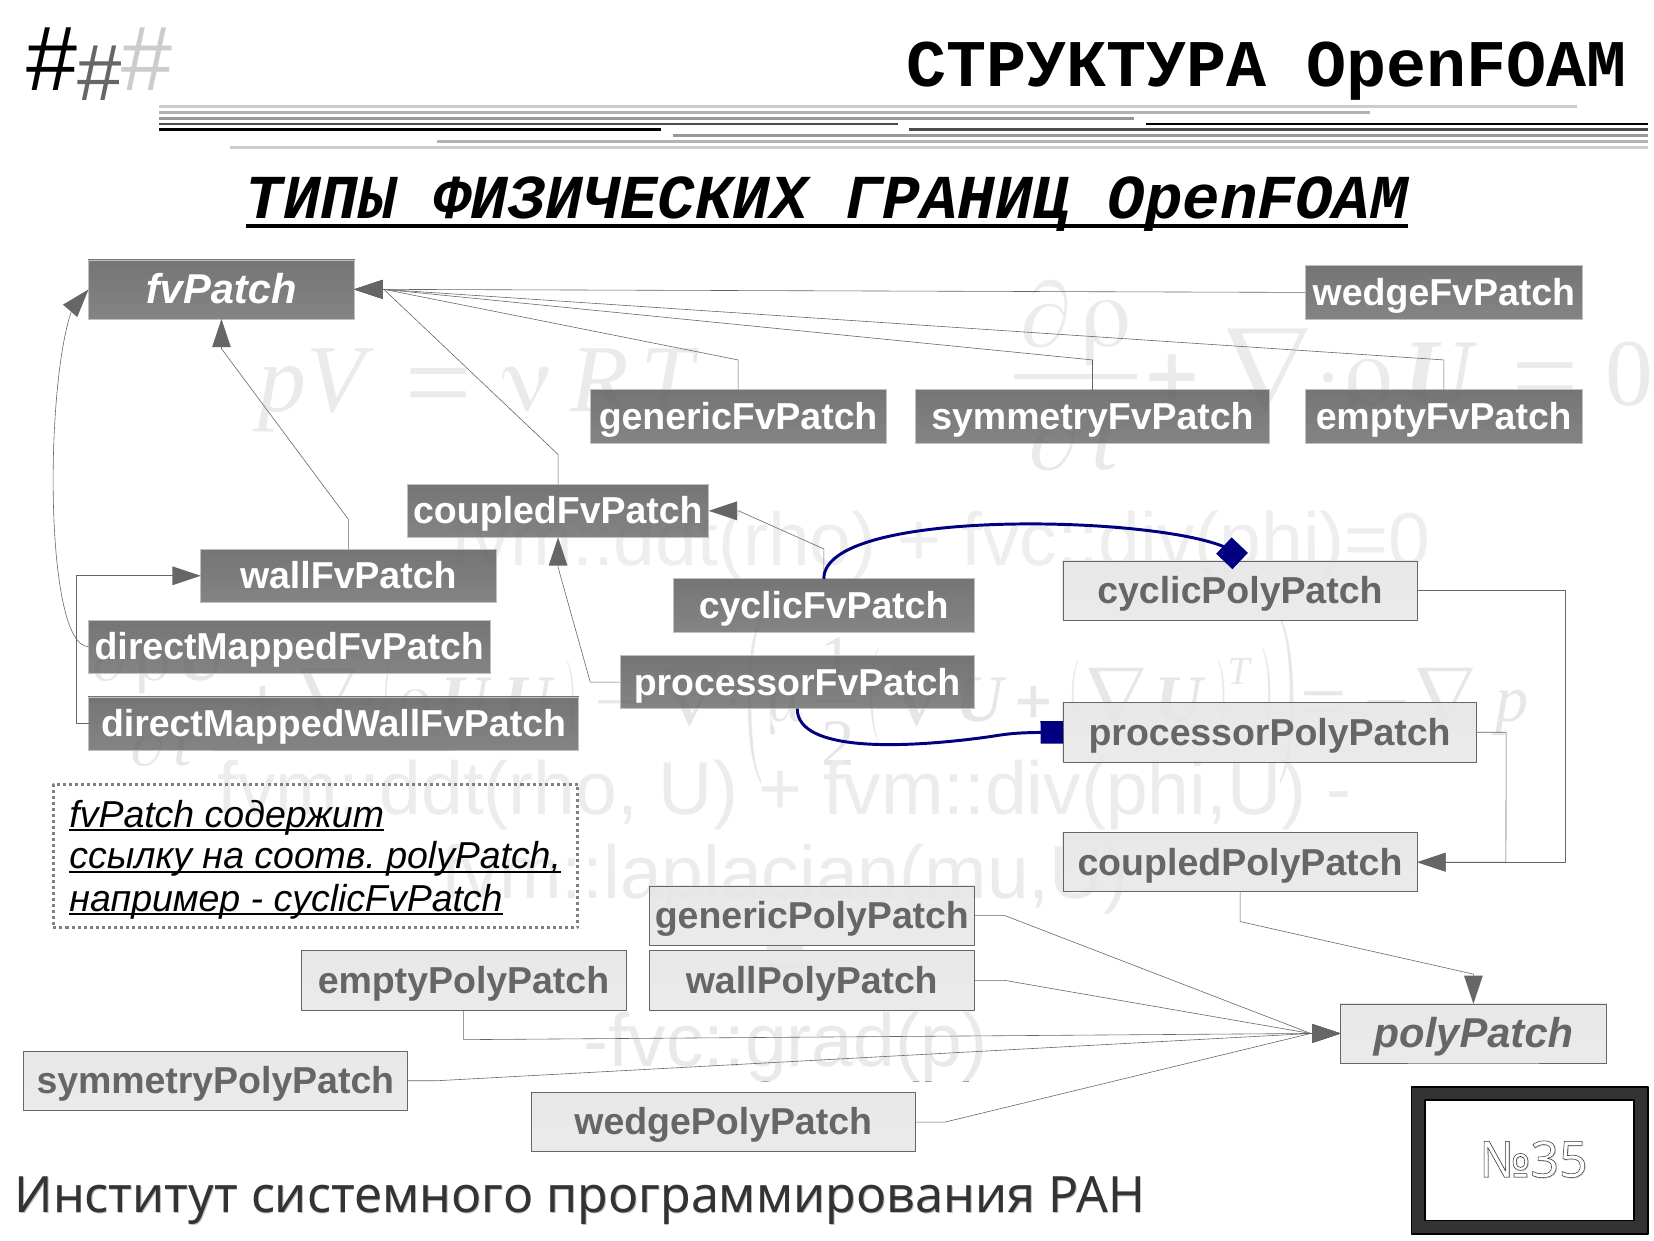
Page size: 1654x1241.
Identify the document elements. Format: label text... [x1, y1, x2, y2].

text_box genericFvPatch [590, 389, 886, 443]
text_box directMappedWallFvPatch [88, 696, 579, 751]
text_box processorPolyPatch [1062, 702, 1477, 762]
text_box symmetryFvPatch [915, 389, 1270, 443]
text_box fvPatch содержит ссылку на соотв. polyPatch, например - cyclicFvPatch [53, 784, 578, 928]
text_box genericPolyPatch [649, 885, 975, 945]
text_box coupledFvPatch [407, 484, 709, 538]
text_box processorFvPatch [620, 655, 975, 709]
text_box wallPolyPatch [649, 950, 975, 1010]
text_box cyclicFvPatch [673, 578, 975, 632]
text_box cyclicPolyPatch [1062, 561, 1418, 621]
text_box symmetryPolyPatch [23, 1051, 408, 1111]
text_box wedgeFvPatch [1305, 265, 1583, 319]
text_box emptyPolyPatch [301, 950, 626, 1010]
title ТИПЫ ФИЗИЧЕСКИХ ГРАНИЦ OpenFOAM [0, 147, 1654, 257]
text_box wedgePolyPatch [531, 1092, 916, 1152]
text_box emptyFvPatch [1305, 389, 1583, 443]
text_box coupledPolyPatch [1062, 832, 1418, 892]
text_box wallFvPatch [200, 549, 497, 603]
text_box directMappedFvPatch [88, 620, 491, 674]
text_box fvPatch [88, 259, 355, 319]
text_box polyPatch [1340, 1003, 1607, 1063]
